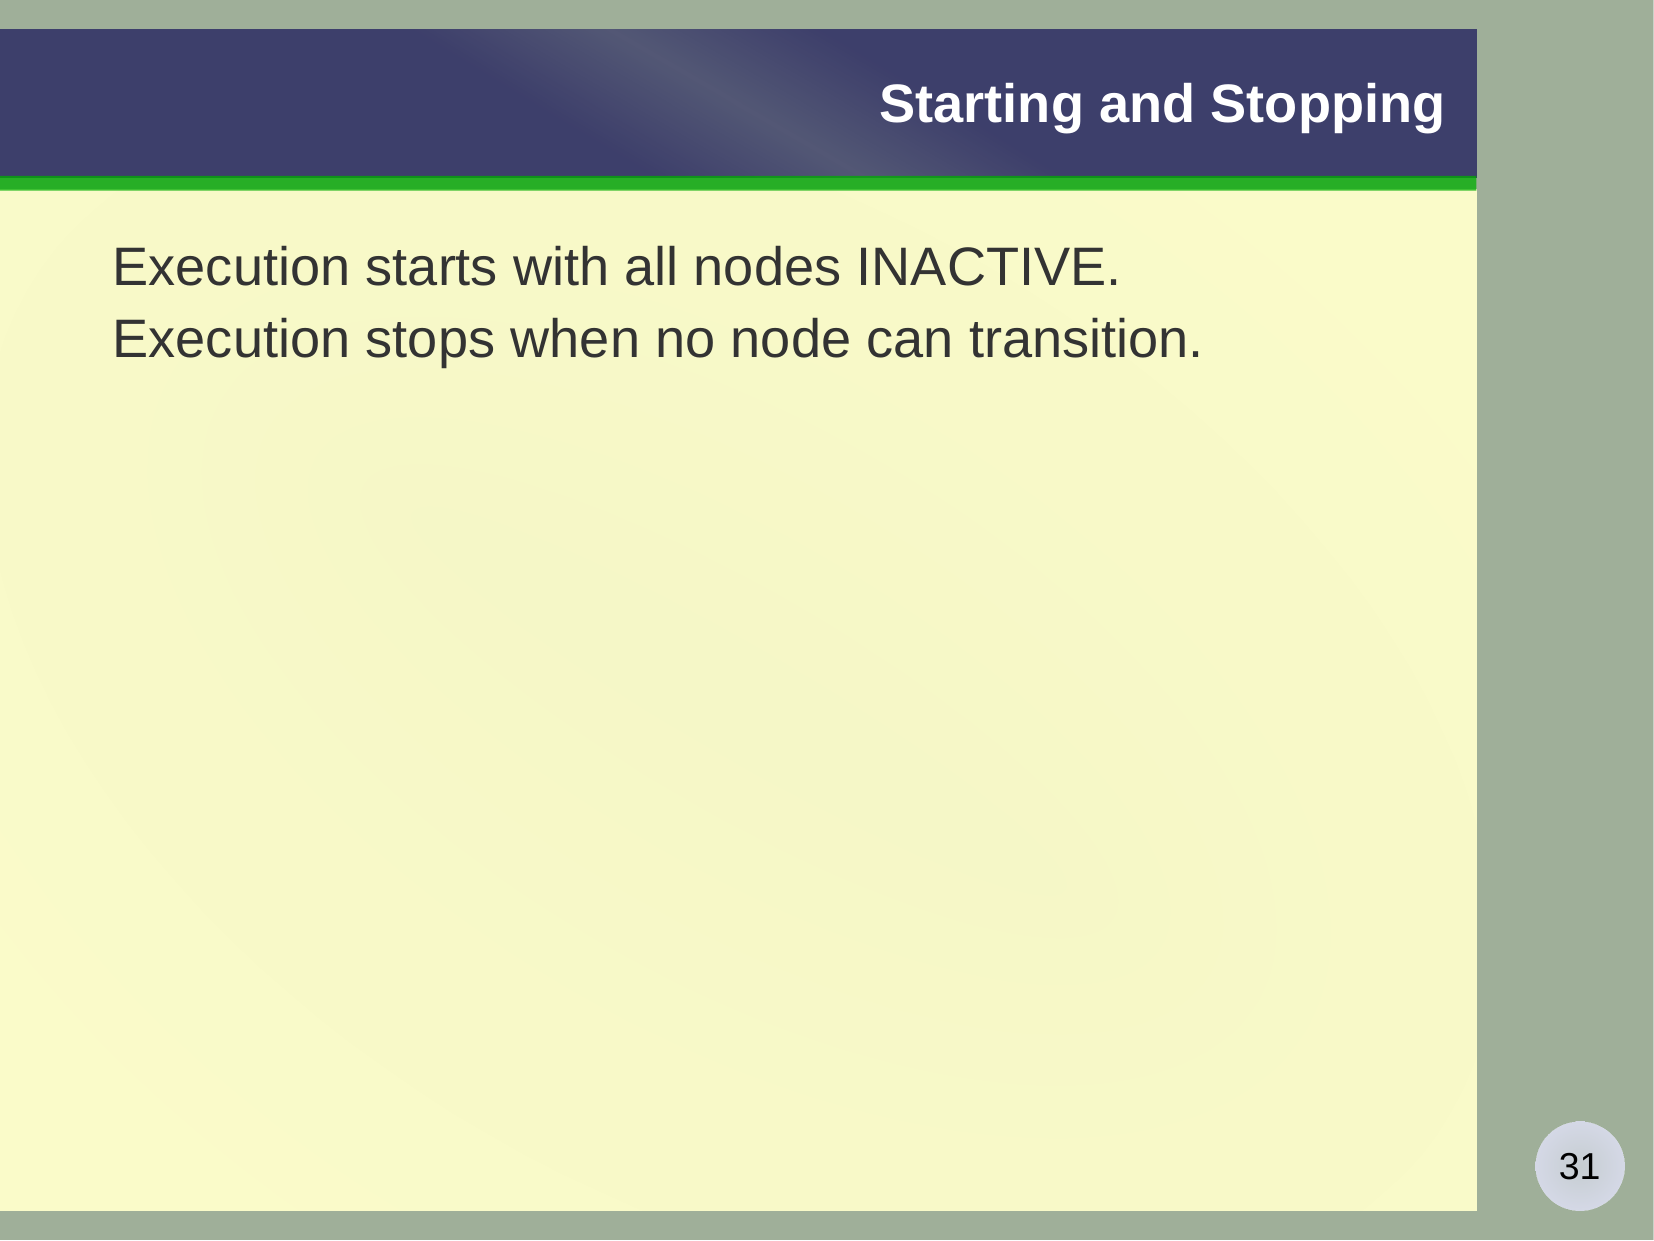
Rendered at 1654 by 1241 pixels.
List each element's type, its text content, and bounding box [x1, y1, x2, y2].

title Starting and Stopping [29, 59, 1447, 148]
list Execution starts with all nodes INACTIVE. Execution stops when no node can transition. [59, 236, 1418, 1182]
